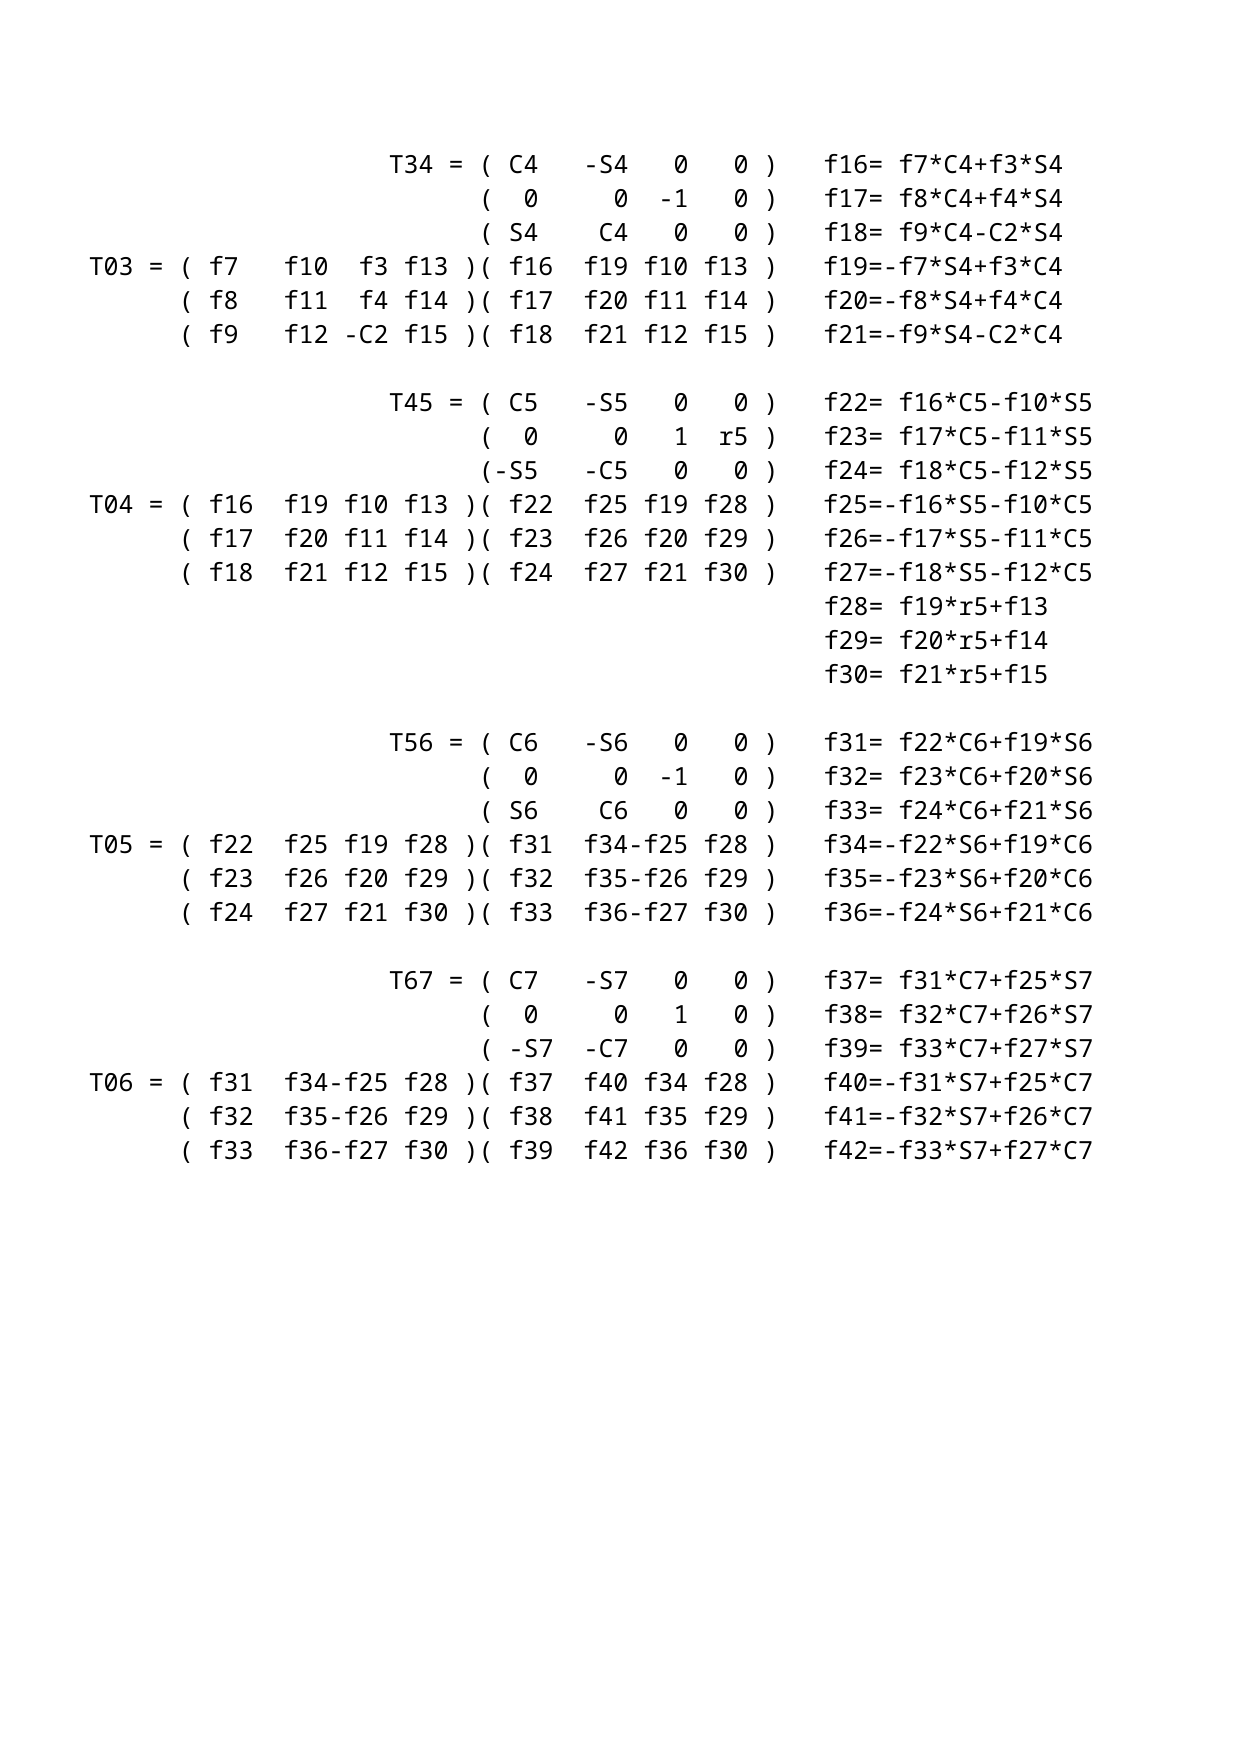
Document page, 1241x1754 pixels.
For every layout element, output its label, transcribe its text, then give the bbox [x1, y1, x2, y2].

text_box T34 = ( C4 -S4 0 0 ) f16= f7*C4+f3*S4 ( 0 0 -1 0 ) f17= f8*C4+f4*S4 ( S4 C4 0 0 ) f18= f9*C4-C2*S4 T03 = ( f7 f10 f3 f13 )( f16 f19 f10 f13 ) f19=-f7*S4+f3*C4 ( f8 f11 f4 f14 )( f17 f20 f11 f14 ) f20=-f8*S4+f4*C4 ( f9 f12 -C2 f15 )( f18 f21 f12 f15 ) f21=-f9*S4-C2*C4 T45 = ( C5 -S5 0 0 ) f22= f16*C5-f10*S5 ( 0 0 1 r5 ) f23= f17*C5-f11*S5 (-S5 -C5 0 0 ) f24= f18*C5-f12*S5 T04 = ( f16 f19 f10 f13 )( f22 f25 f19 f28 ) f25=-f16*S5-f10*C5 ( f17 f20 f11 f14 )( f23 f26 f20 f29 ) f26=-f17*S5-f11*C5 ( f18 f21 f12 f15 )( f24 f27 f21 f30 ) f27=-f18*S5-f12*C5 f28= f19*r5+f13 f29= f20*r5+f14 f30= f21*r5+f15 T56 = ( C6 -S6 0 0 ) f31= f22*C6+f19*S6 ( 0 0 -1 0 ) f32= f23*C6+f20*S6 ( S6 C6 0 0 ) f33= f24*C6+f21*S6 T05 = ( f22 f25 f19 f28 )( f31 f34-f25 f28 ) f34=-f22*S6+f19*C6 ( f23 f26 f20 f29 )( f32 f35-f26 f29 ) f35=-f23*S6+f20*C6 ( f24 f27 f21 f30 )( f33 f36-f27 f30 ) f36=-f24*S6+f21*C6 T67 = ( C7 -S7 0 0 ) f37= f31*C7+f25*S7 ( 0 0 1 0 ) f38= f32*C7+f26*S7 ( -S7 -C7 0 0 ) f39= f33*C7+f27*S7 T06 = ( f31 f34-f25 f28 )( f37 f40 f34 f28 ) f40=-f31*S7+f25*C7 ( f32 f35-f26 f29 )( f38 f41 f35 f29 ) f41=-f32*S7+f26*C7 ( f33 f36-f27 f30 )( f39 f42 f36 f30 ) f42=-f33*S7+f27*C7 [59, 71, 1190, 1659]
